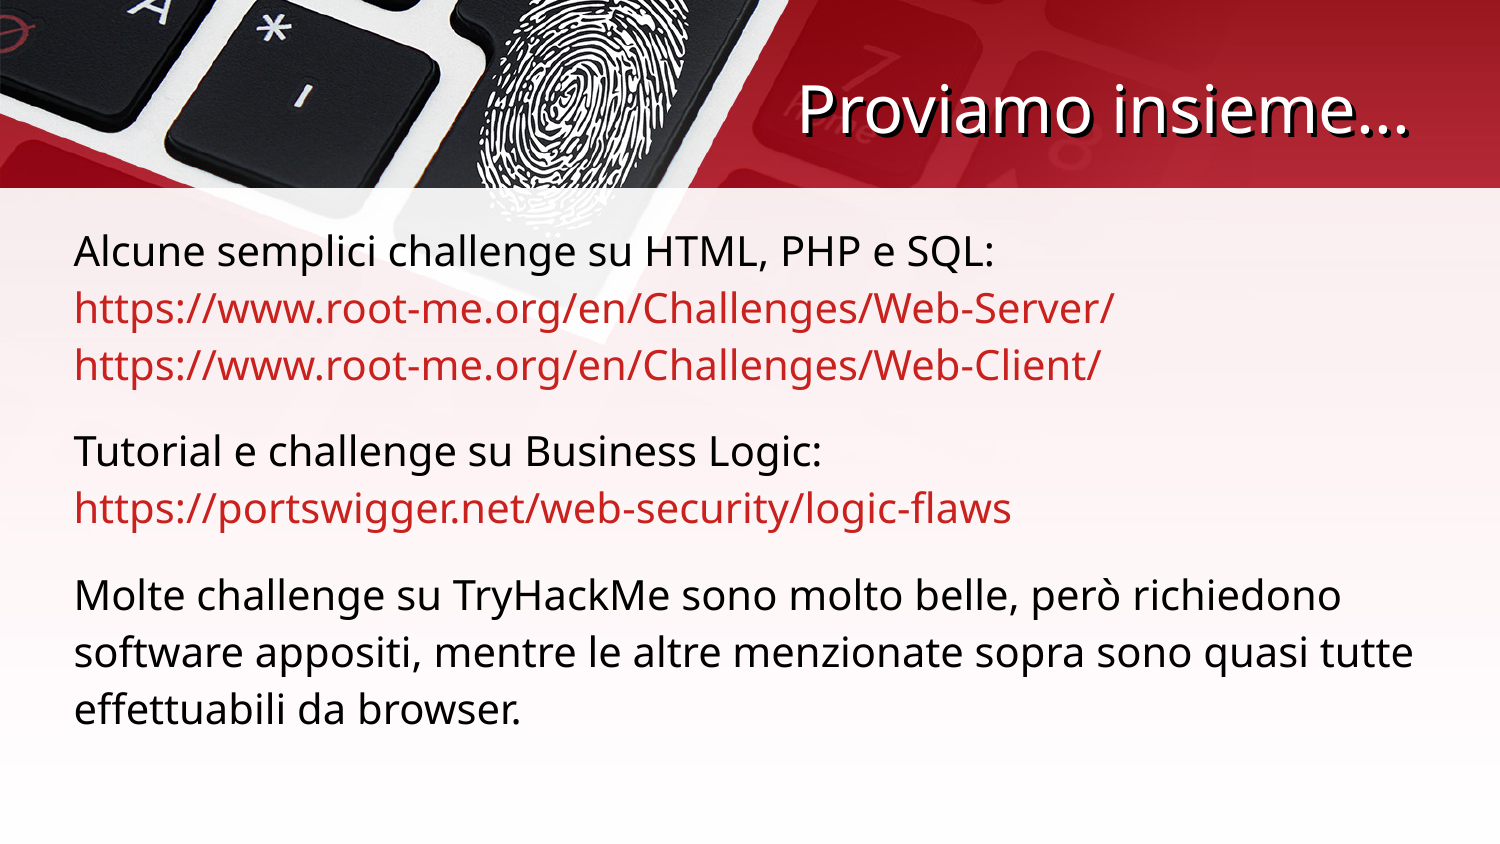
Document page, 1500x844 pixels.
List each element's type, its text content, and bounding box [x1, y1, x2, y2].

list Alcune semplici challenge su HTML, PHP e SQL:https://www.root-me.org/en/Challenges/Web-Server/ https://www.root-me.org/en/Challenges/Web-Client/ Tutorial e challenge su Business Logic: https://portswigger.net/web-security/logic-flaws Molte challenge su TryHackMe sono molto belle, però richiedono software appositi, mentre le altre menzionate sopra sono quasi tutte effettuabili da browser. [73, 221, 1418, 789]
title Proviamo insieme... [73, 46, 1427, 168]
picture [0, 0, 1500, 844]
